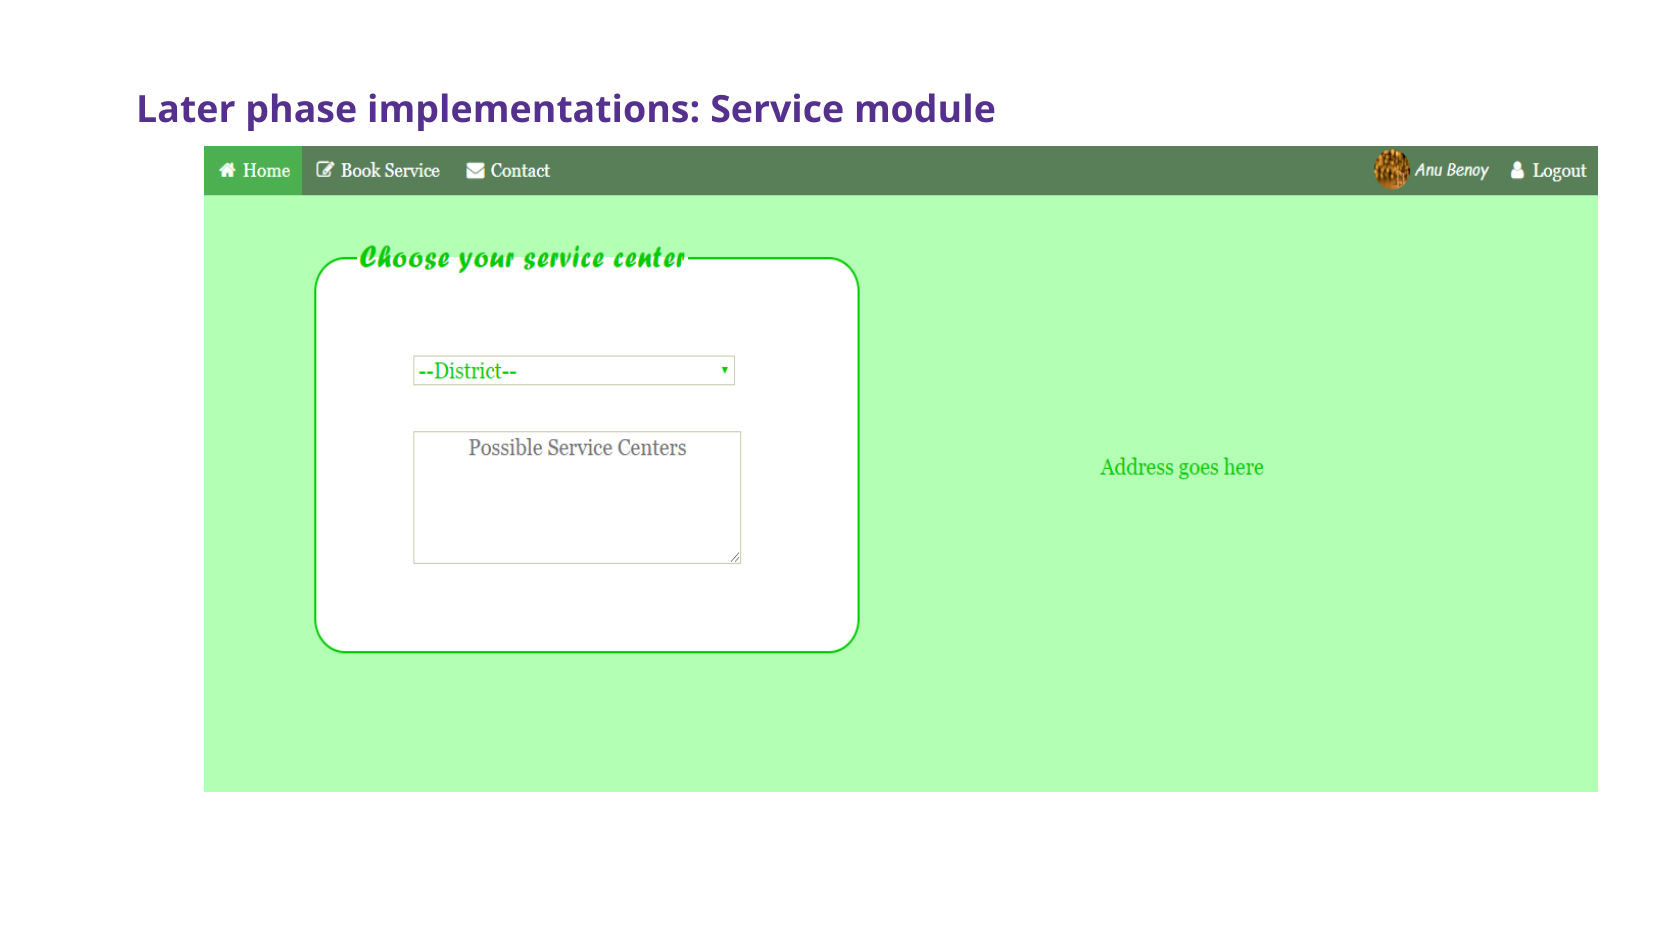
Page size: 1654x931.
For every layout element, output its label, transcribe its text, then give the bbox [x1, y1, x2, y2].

picture [204, 146, 1598, 792]
text_box Later phase implementations: Service module [121, 75, 1066, 179]
